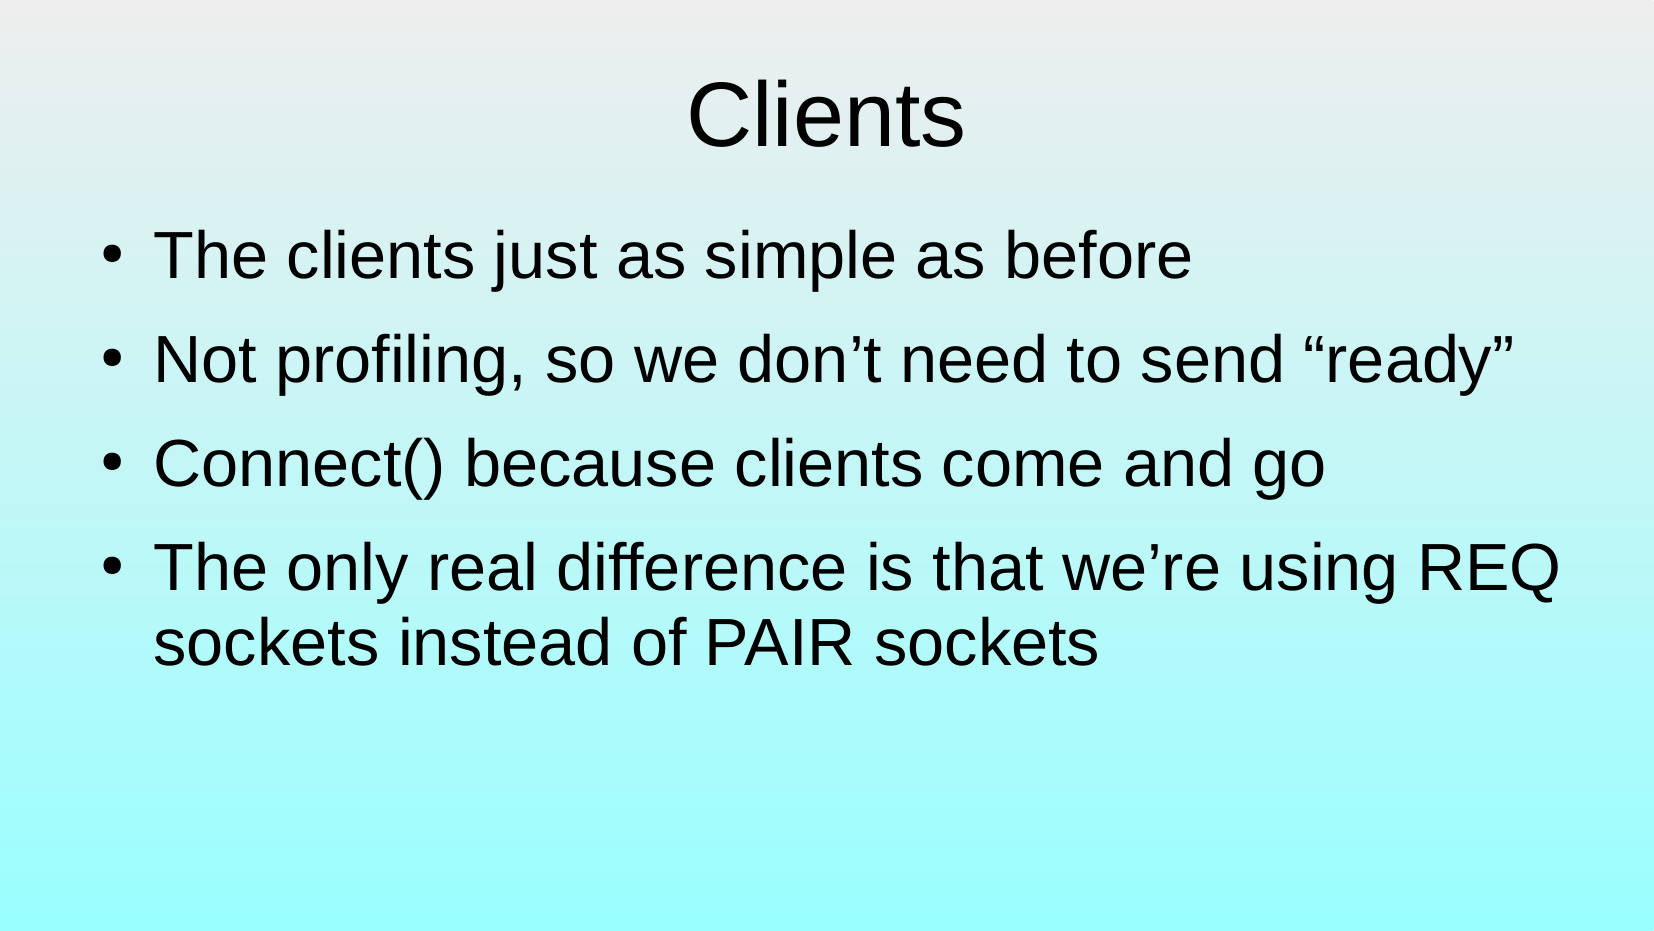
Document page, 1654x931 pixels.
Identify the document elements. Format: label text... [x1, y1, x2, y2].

title Clients [82, 37, 1571, 193]
list The clients just as simple as before Not profiling, so we don’t need to send “ready” Connect() because clients come and go The only real difference is that we’re using REQ sockets instead of PAIR sockets [82, 217, 1571, 758]
